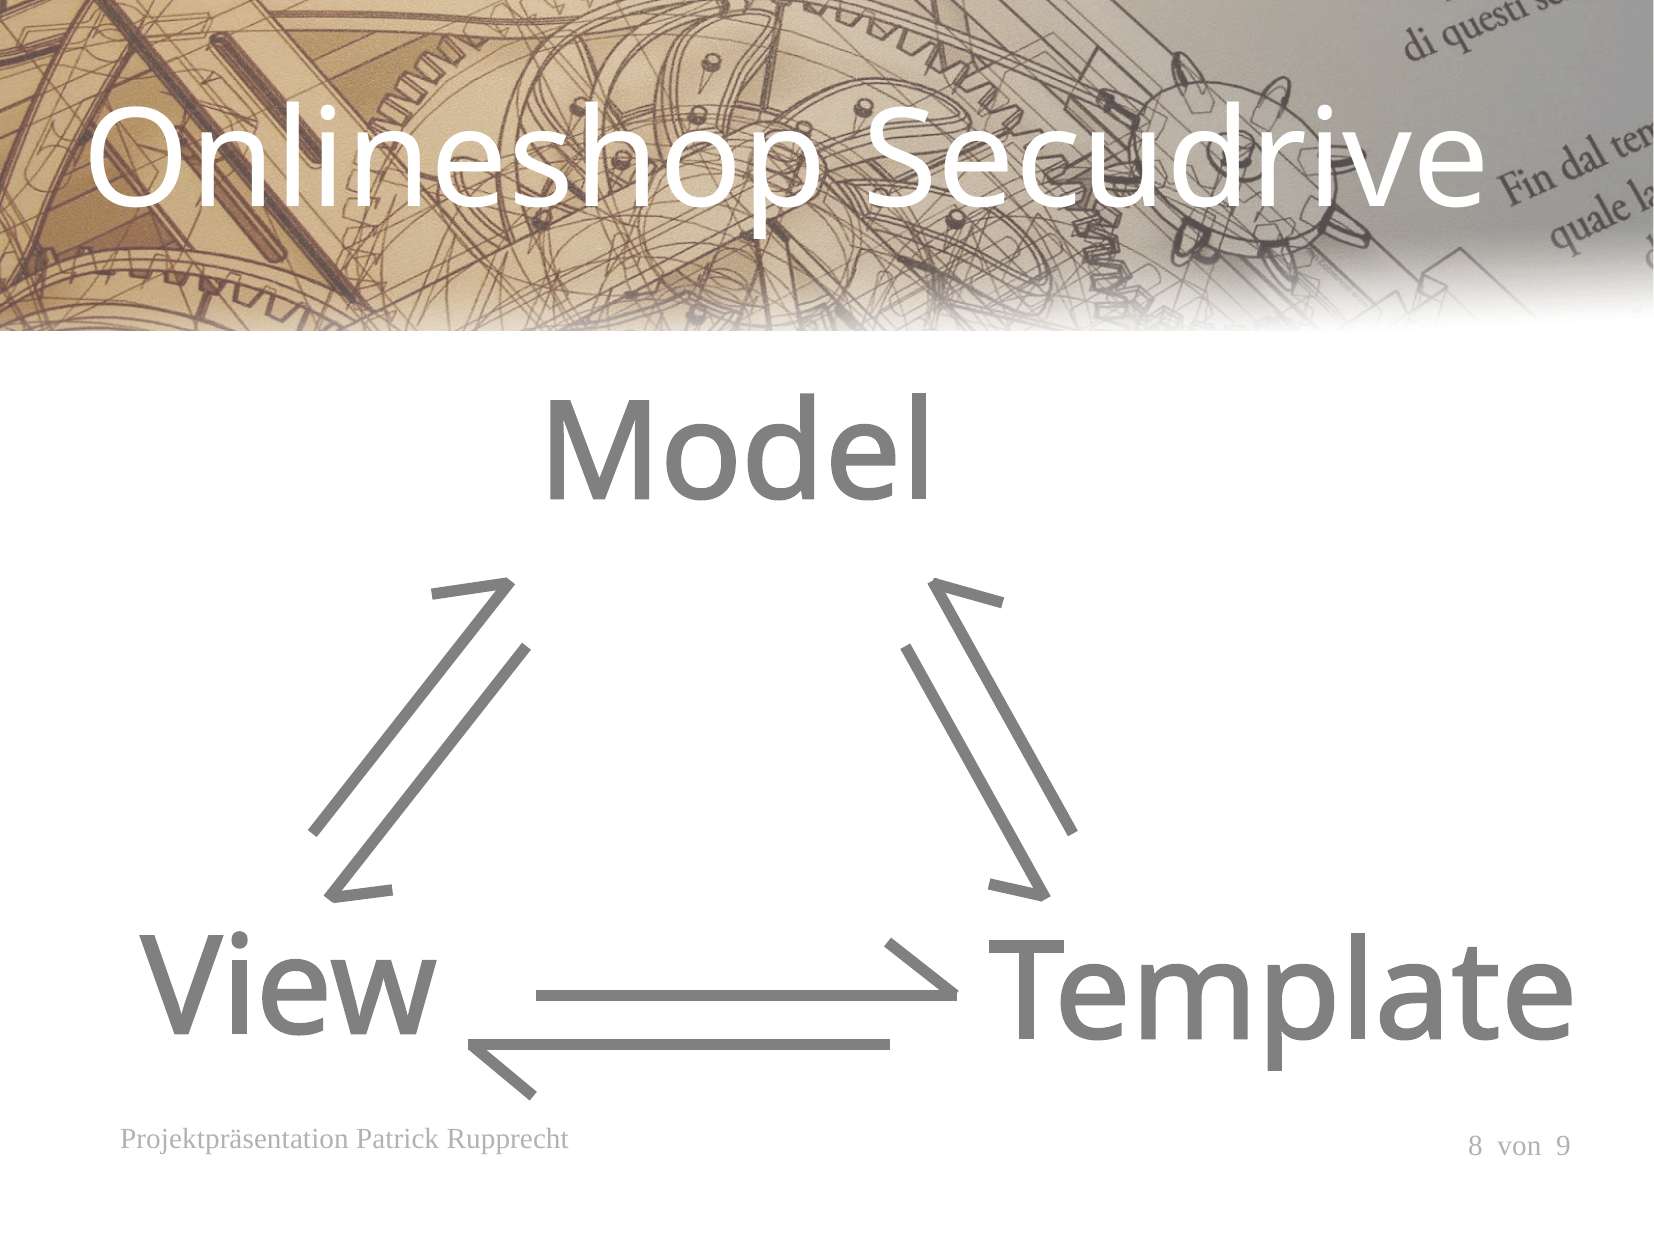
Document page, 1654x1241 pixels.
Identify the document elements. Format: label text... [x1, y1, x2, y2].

title Onlineshop Secudrive [82, 49, 1571, 257]
picture [0, 0, 1654, 1241]
